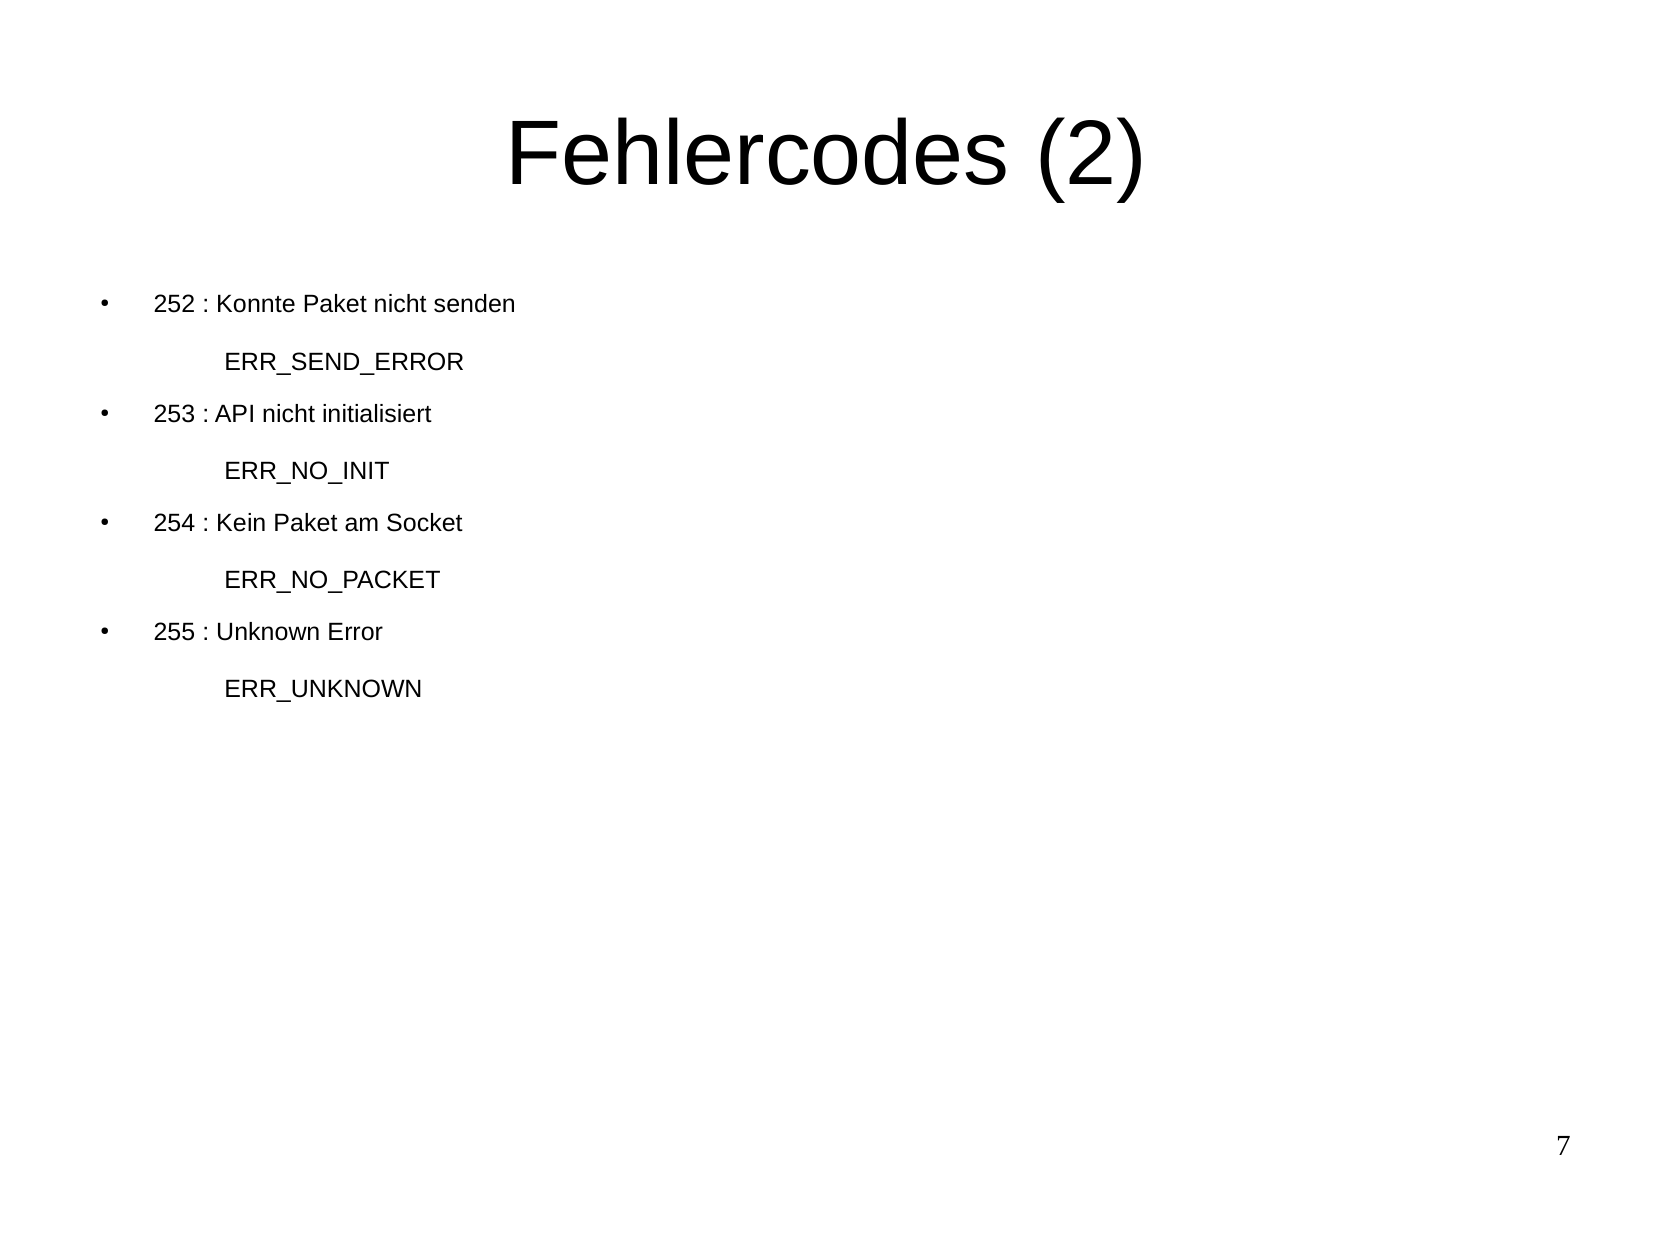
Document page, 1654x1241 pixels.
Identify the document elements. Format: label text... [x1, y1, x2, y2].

list 252 : Konnte Paket nicht senden ERR_SEND_ERROR 253 : API nicht initialisiert ERR_NO_INIT 254 : Kein Paket am Socket ERR_NO_PACKET 255 : Unknown Error ERR_UNKNOWN [82, 290, 809, 1241]
title Fehlercodes (2) [82, 49, 1571, 257]
